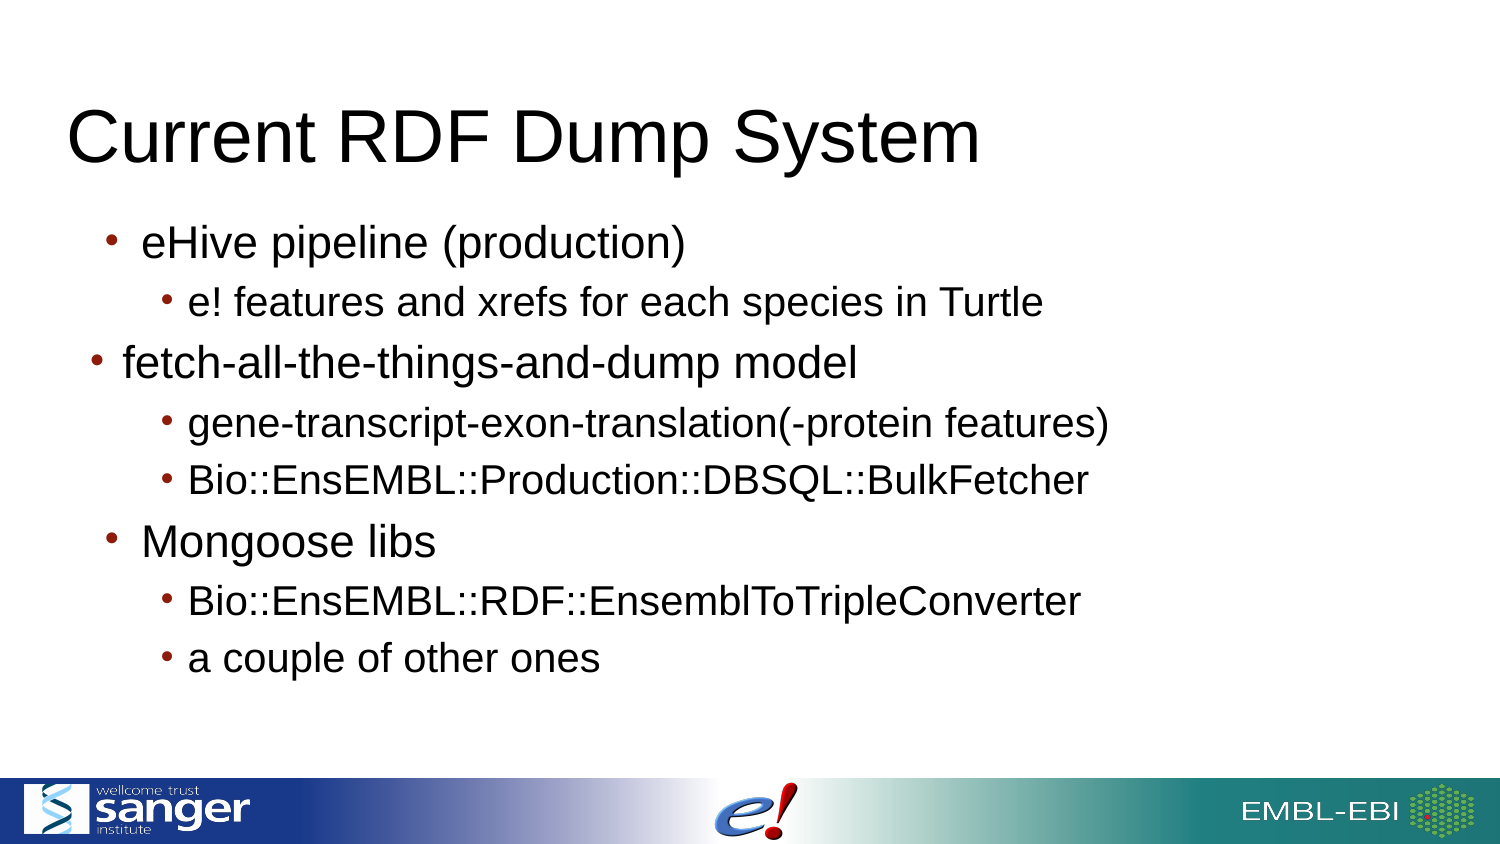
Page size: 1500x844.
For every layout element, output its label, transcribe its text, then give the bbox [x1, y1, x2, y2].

picture [0, 778, 1500, 844]
title Current RDF Dump System [51, 72, 1449, 167]
list eHive pipeline (production) e! features and xrefs for each species in Turtle fetch-all-the-things-and-dump model gene-transcript-exon-translation(-protein features) Bio::EnsEMBL::Production::DBSQL::BulkFetcher Mongoose libs Bio::EnsEMBL::RDF::EnsemblToTripleConverter a couple of other ones [51, 189, 1449, 750]
